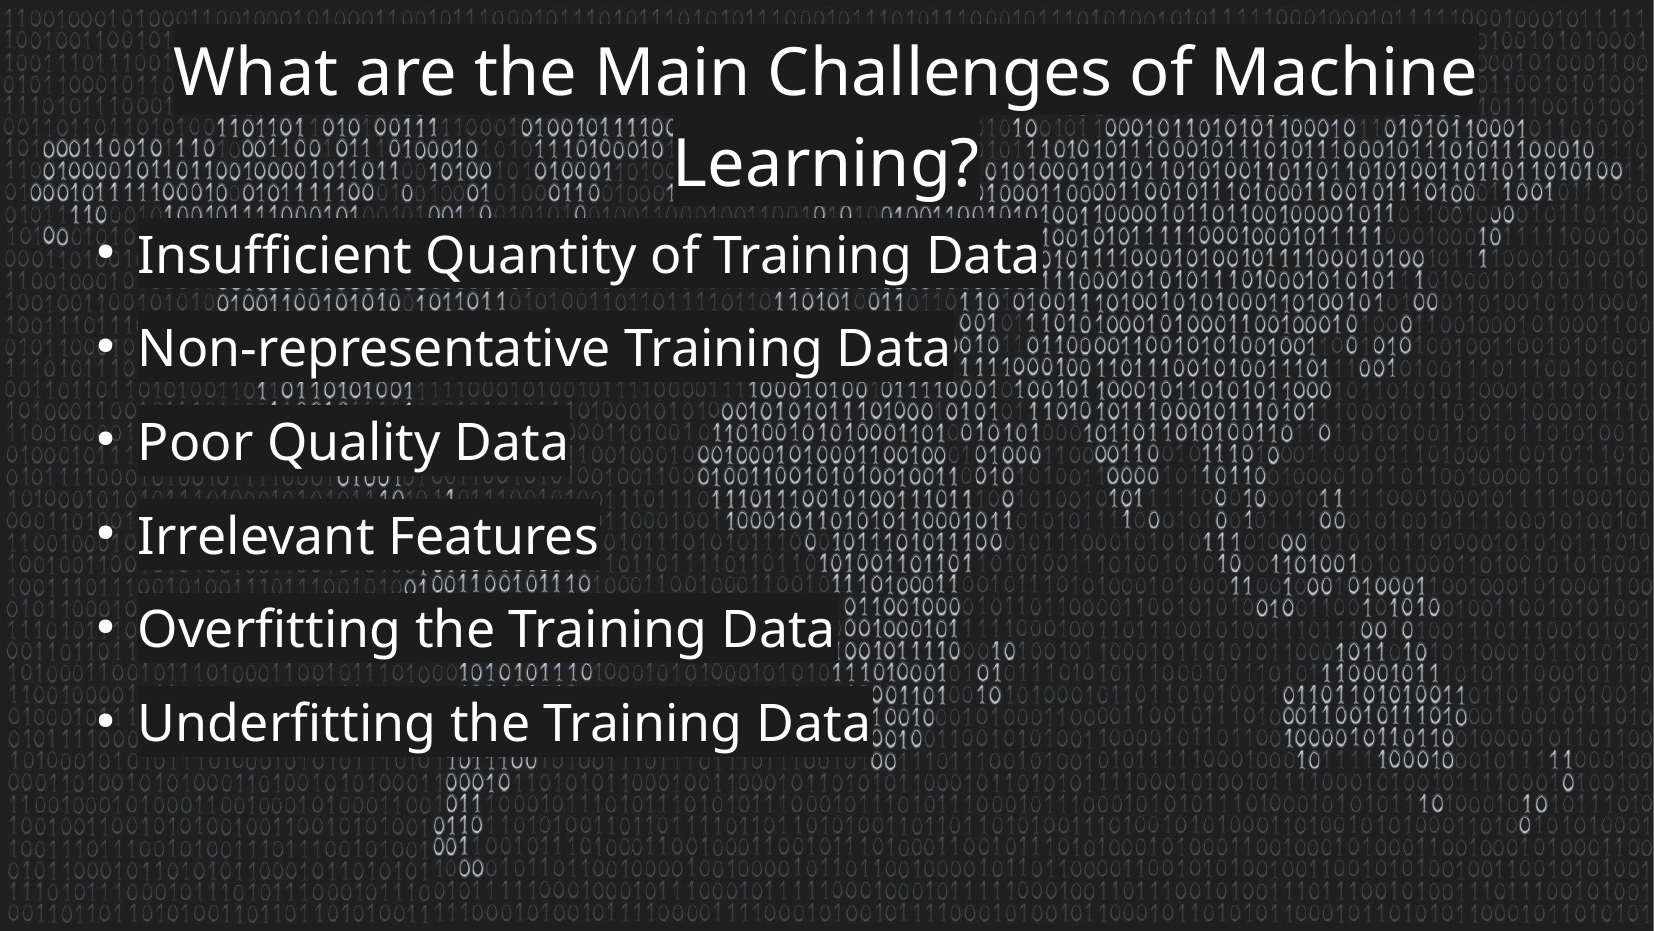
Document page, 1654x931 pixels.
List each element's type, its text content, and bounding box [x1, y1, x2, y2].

picture [0, 0, 1654, 931]
title What are the Main Challenges of Machine Learning? [82, 31, 1571, 198]
list Insufficient Quantity of Training Data Non-representative Training Data Poor Quality Data Irrelevant Features Overfitting the Training Data Underfitting the Training Data [82, 217, 1571, 758]
